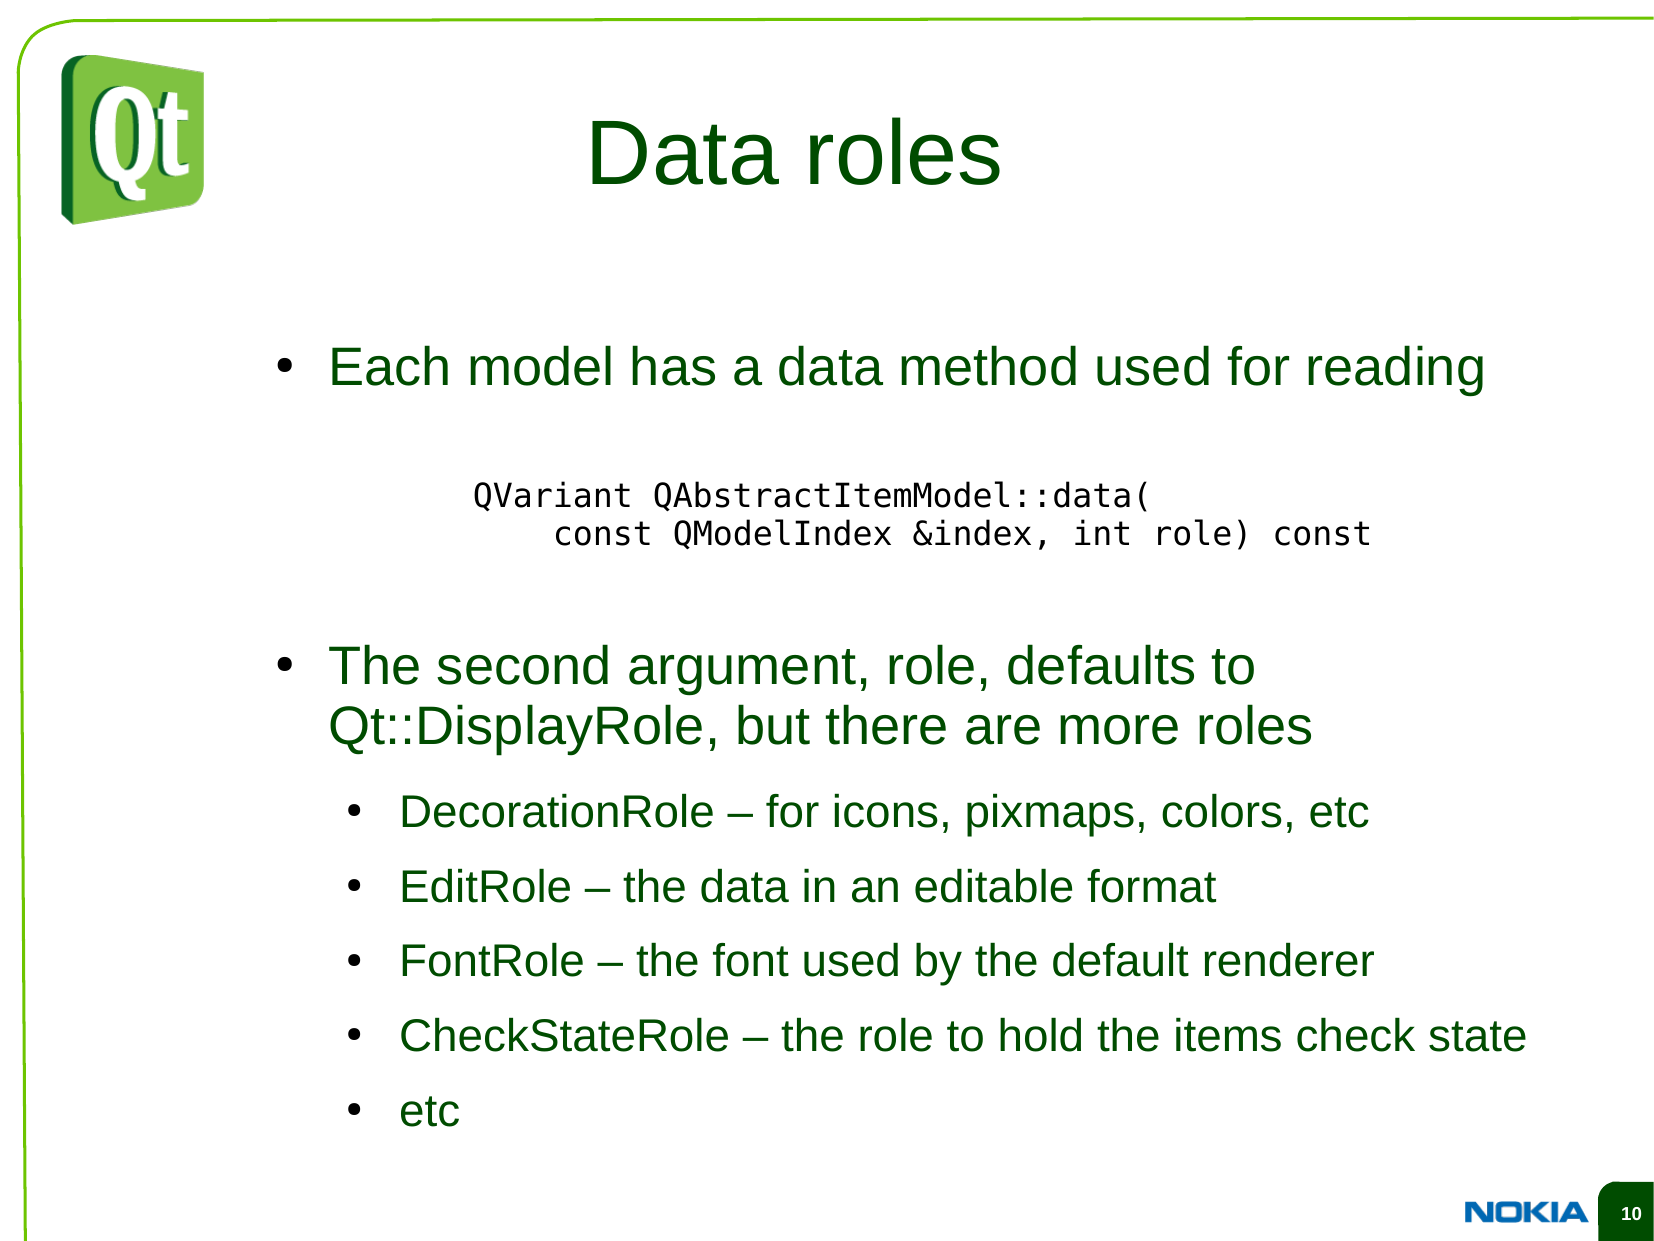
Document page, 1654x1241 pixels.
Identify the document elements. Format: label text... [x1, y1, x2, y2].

picture [61, 55, 204, 225]
picture [1465, 1201, 1589, 1223]
list Each model has a data method used for reading The second argument, role, defaults to Qt::DisplayRole, but there are more roles DecorationRole – for icons, pixmaps, colors, etc EditRole – the data in an editable format FontRole – the font used by the default renderer CheckStateRole – the role to hold the items check state etc [257, 336, 1577, 1137]
text_box QVariant QAbstractItemModel::data( const QModelIndex &index, int role) const [458, 469, 1388, 562]
title Data roles [257, 56, 1333, 250]
